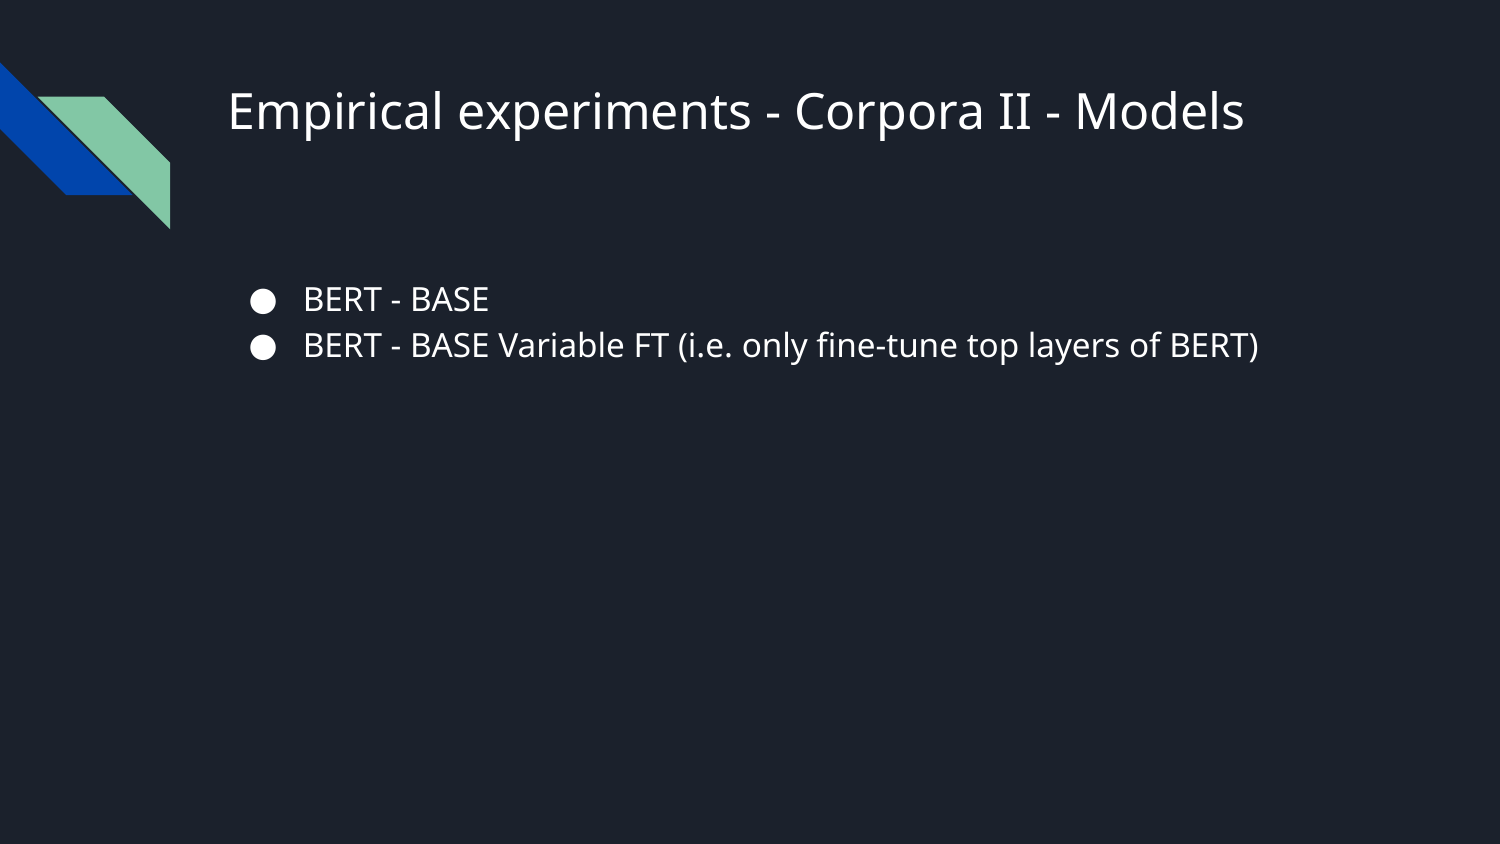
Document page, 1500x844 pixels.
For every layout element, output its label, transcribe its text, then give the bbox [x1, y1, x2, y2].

list BERT - BASE BERT - BASE Variable FT (i.e. only fine-tune top layers of BERT) [212, 257, 1368, 735]
title Empirical experiments - Corpora II - Models [212, 64, 1368, 215]
